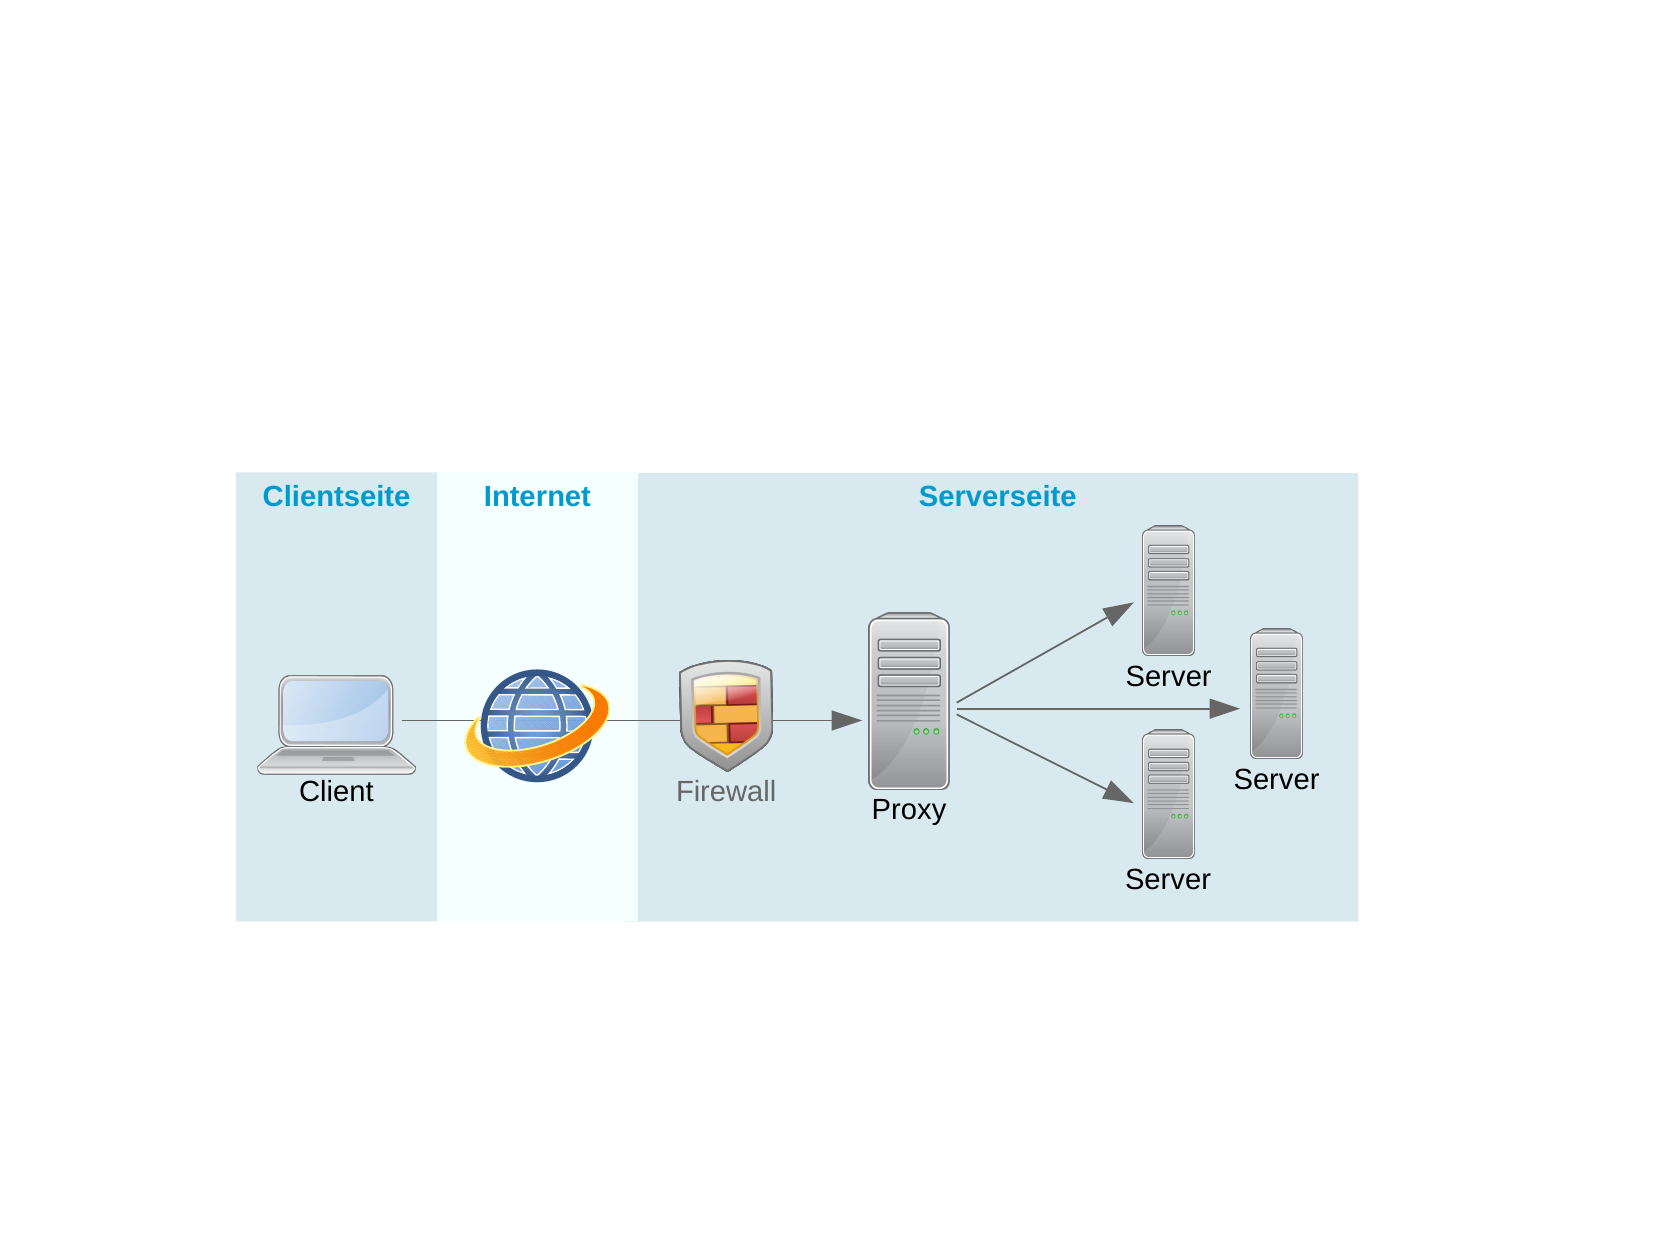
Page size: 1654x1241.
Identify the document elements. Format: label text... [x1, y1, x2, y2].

text_box Internet [437, 472, 637, 521]
text_box Proxy [856, 785, 962, 833]
picture [868, 612, 950, 790]
text_box Server [1110, 855, 1227, 904]
text_box Firewall [661, 767, 792, 815]
picture [250, 668, 423, 782]
picture [679, 660, 773, 772]
text_box [236, 521, 1359, 922]
text_box Clientseite [236, 472, 437, 521]
text_box Server [1218, 755, 1335, 804]
picture [459, 643, 615, 799]
text_box Server [1110, 652, 1227, 700]
text_box Serverseite [637, 472, 1359, 521]
text_box Client [284, 767, 389, 815]
picture [1142, 729, 1195, 860]
picture [1250, 628, 1303, 759]
picture [1142, 525, 1195, 656]
